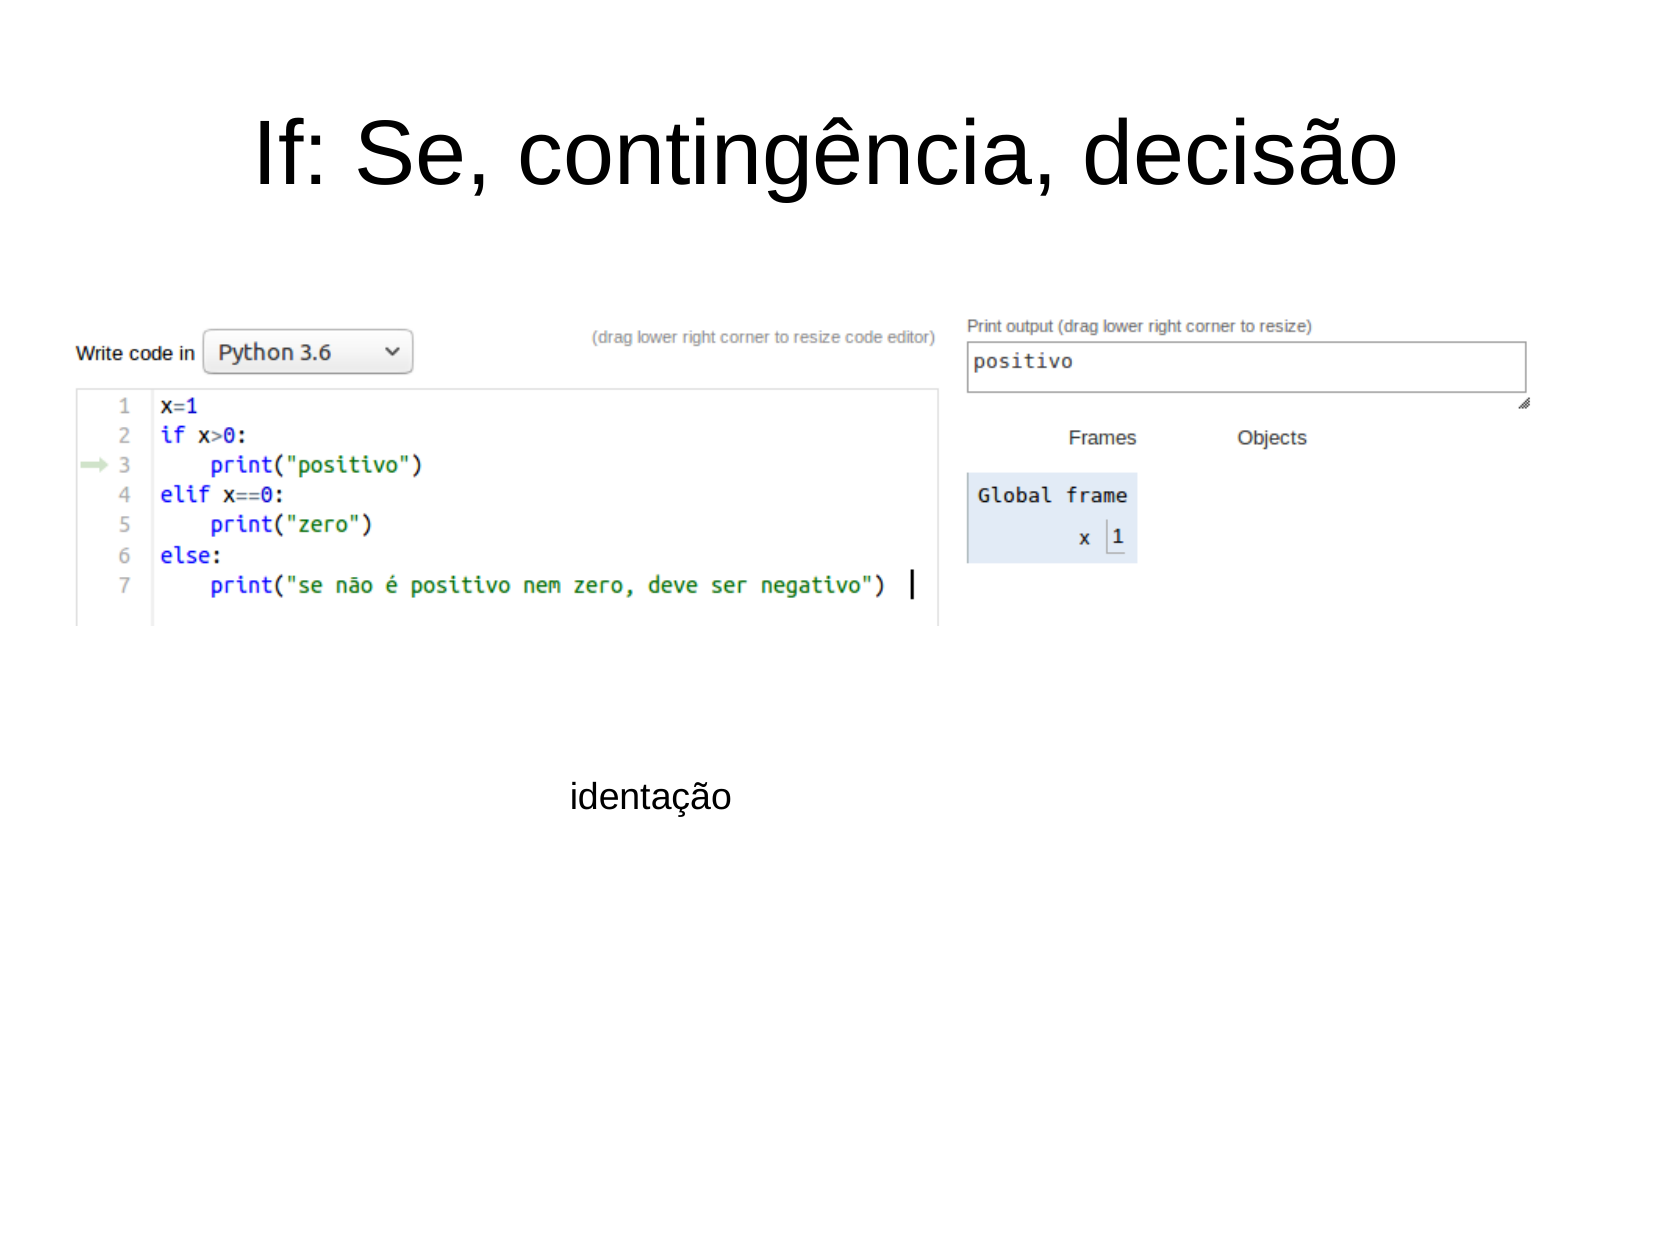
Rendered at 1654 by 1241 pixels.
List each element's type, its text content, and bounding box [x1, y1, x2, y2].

picture [59, 301, 1566, 626]
text_box identação [555, 767, 934, 957]
title If: Se, contingência, decisão [82, 49, 1571, 257]
